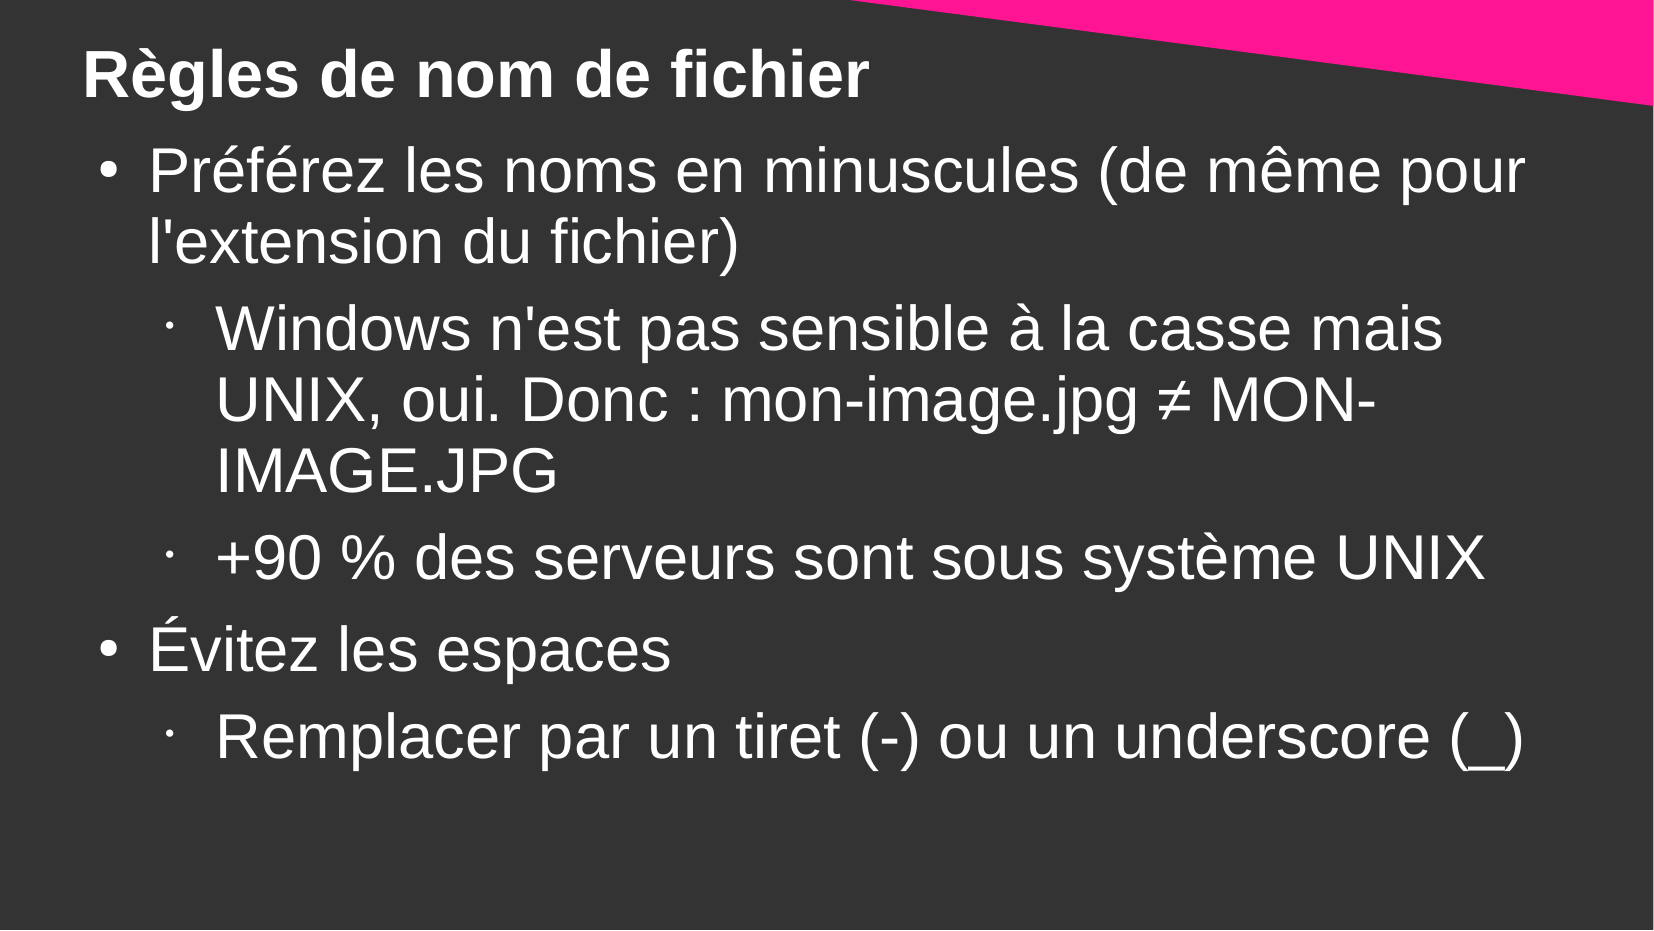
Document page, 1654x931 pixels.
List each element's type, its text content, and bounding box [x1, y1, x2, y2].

text_box [849, 0, 1654, 106]
list Préférez les noms en minuscules (de même pour l'extension du fichier) Windows n'est pas sensible à la casse mais UNIX, oui. Donc : mon-image.jpg ≠ MON-IMAGE.JPG +90 % des serveurs sont sous système UNIX Évitez les espaces Remplacer par un tiret (-) ou un underscore (_) [80, 135, 1560, 886]
title Règles de nom de fichier [82, 37, 1571, 122]
